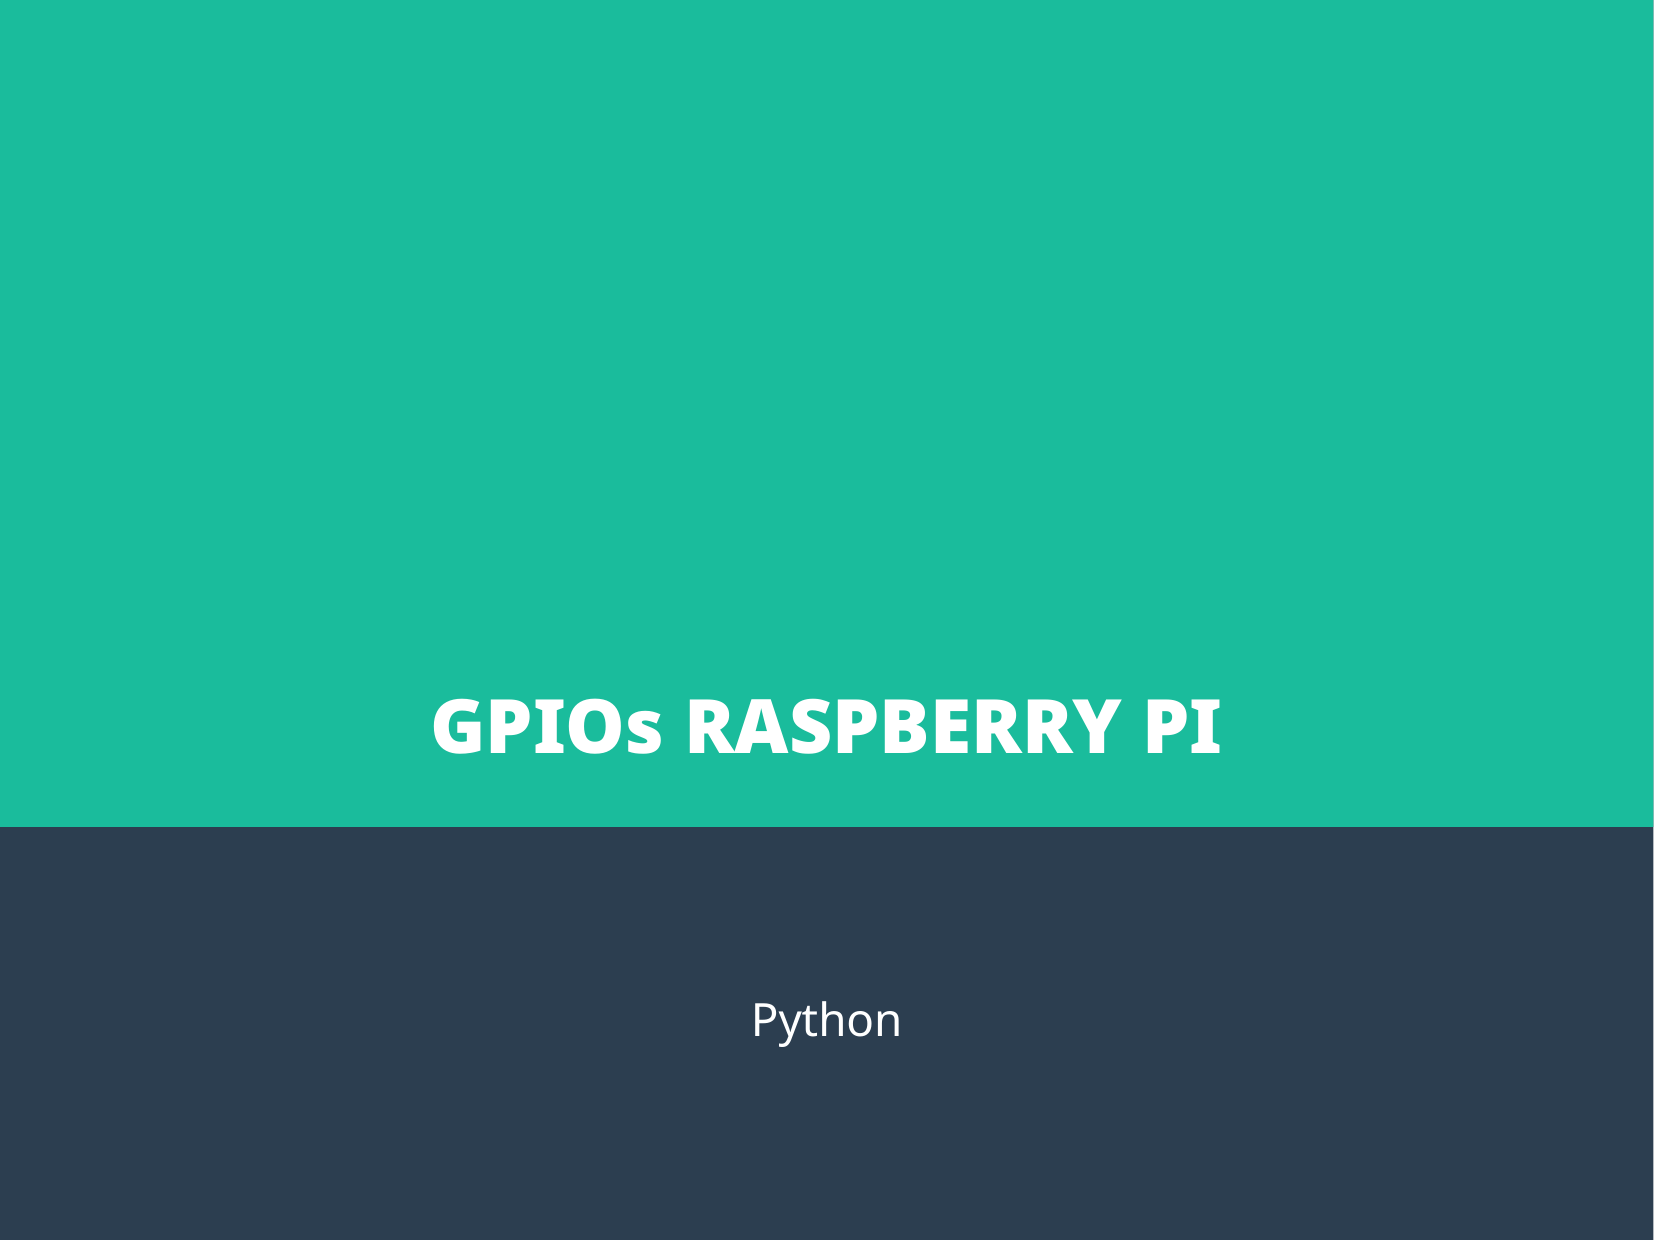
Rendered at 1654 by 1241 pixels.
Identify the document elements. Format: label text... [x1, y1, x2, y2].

title GPIOs RASPBERRY PI [59, 620, 1595, 778]
subtitle Python [59, 856, 1595, 1182]
